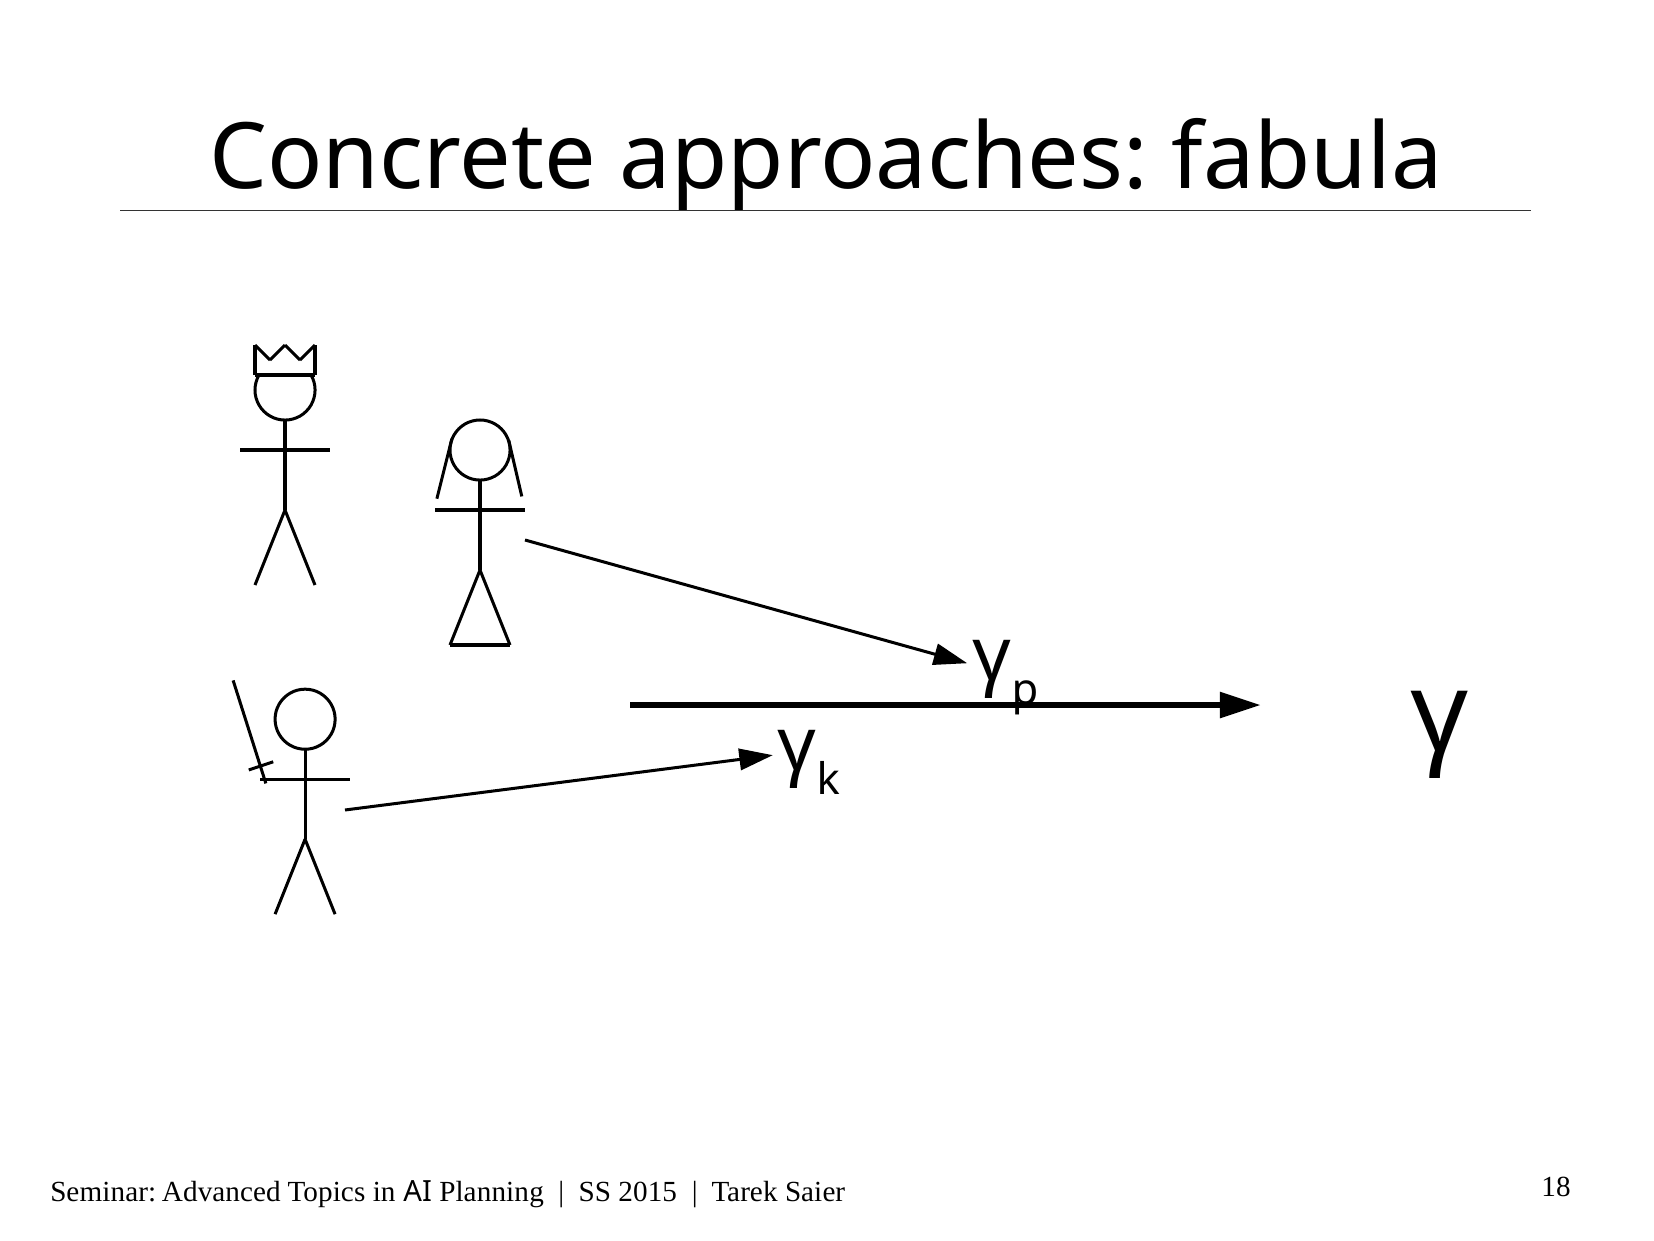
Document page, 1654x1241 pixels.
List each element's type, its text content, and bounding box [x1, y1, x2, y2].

text_box γp [972, 600, 1066, 734]
text_box [257, 349, 313, 373]
title Concrete approaches: fabula [82, 49, 1571, 257]
text_box [289, 345, 311, 356]
text_box γk [777, 690, 871, 824]
text_box [259, 345, 281, 356]
text_box γ [1410, 631, 1468, 766]
